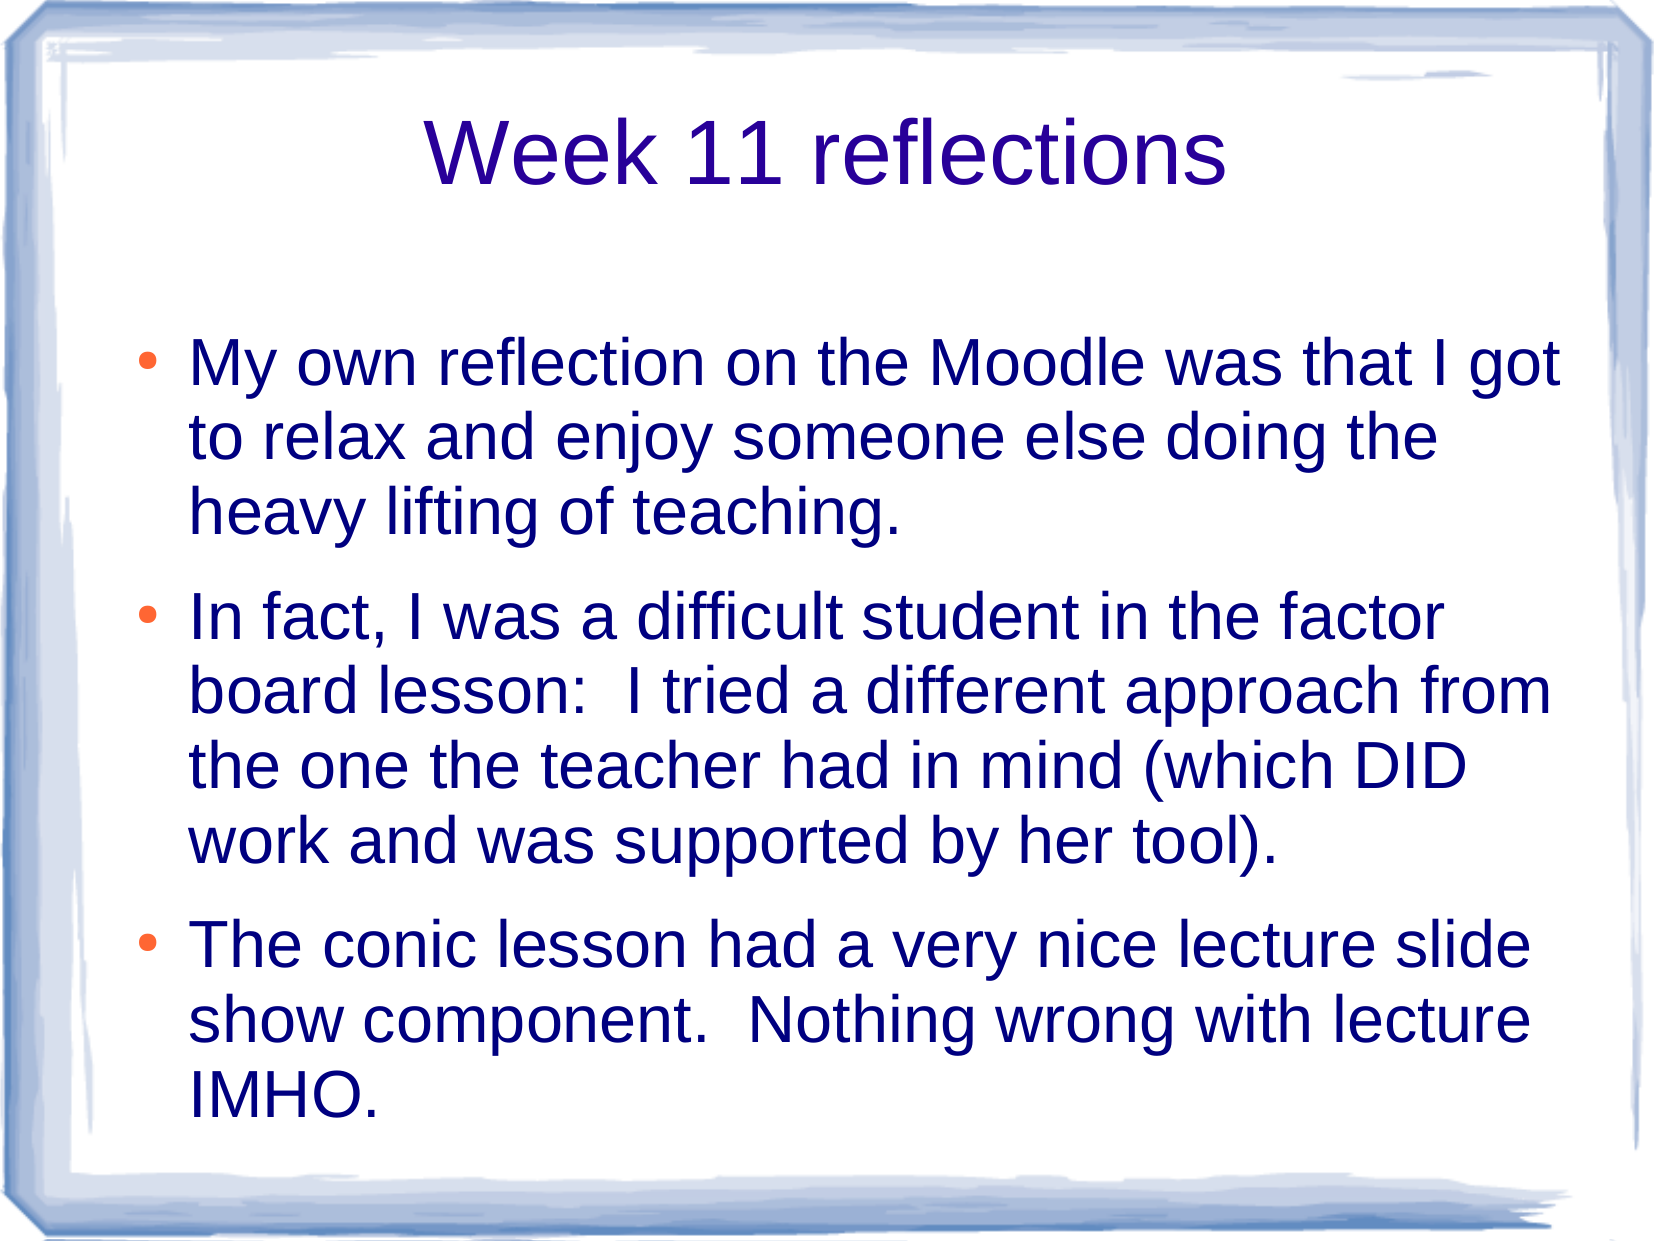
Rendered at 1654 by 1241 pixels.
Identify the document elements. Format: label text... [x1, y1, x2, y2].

list My own reflection on the Moodle was that I got to relax and enjoy someone else doing the heavy lifting of teaching. In fact, I was a difficult student in the factor board lesson: I tried a different approach from the one the teacher had in mind (which DID work and was supported by her tool). The conic lesson had a very nice lecture slide show component. Nothing wrong with lecture IMHO. [118, 324, 1571, 1132]
title Week 11 reflections [82, 56, 1571, 250]
picture [0, 0, 1654, 1241]
